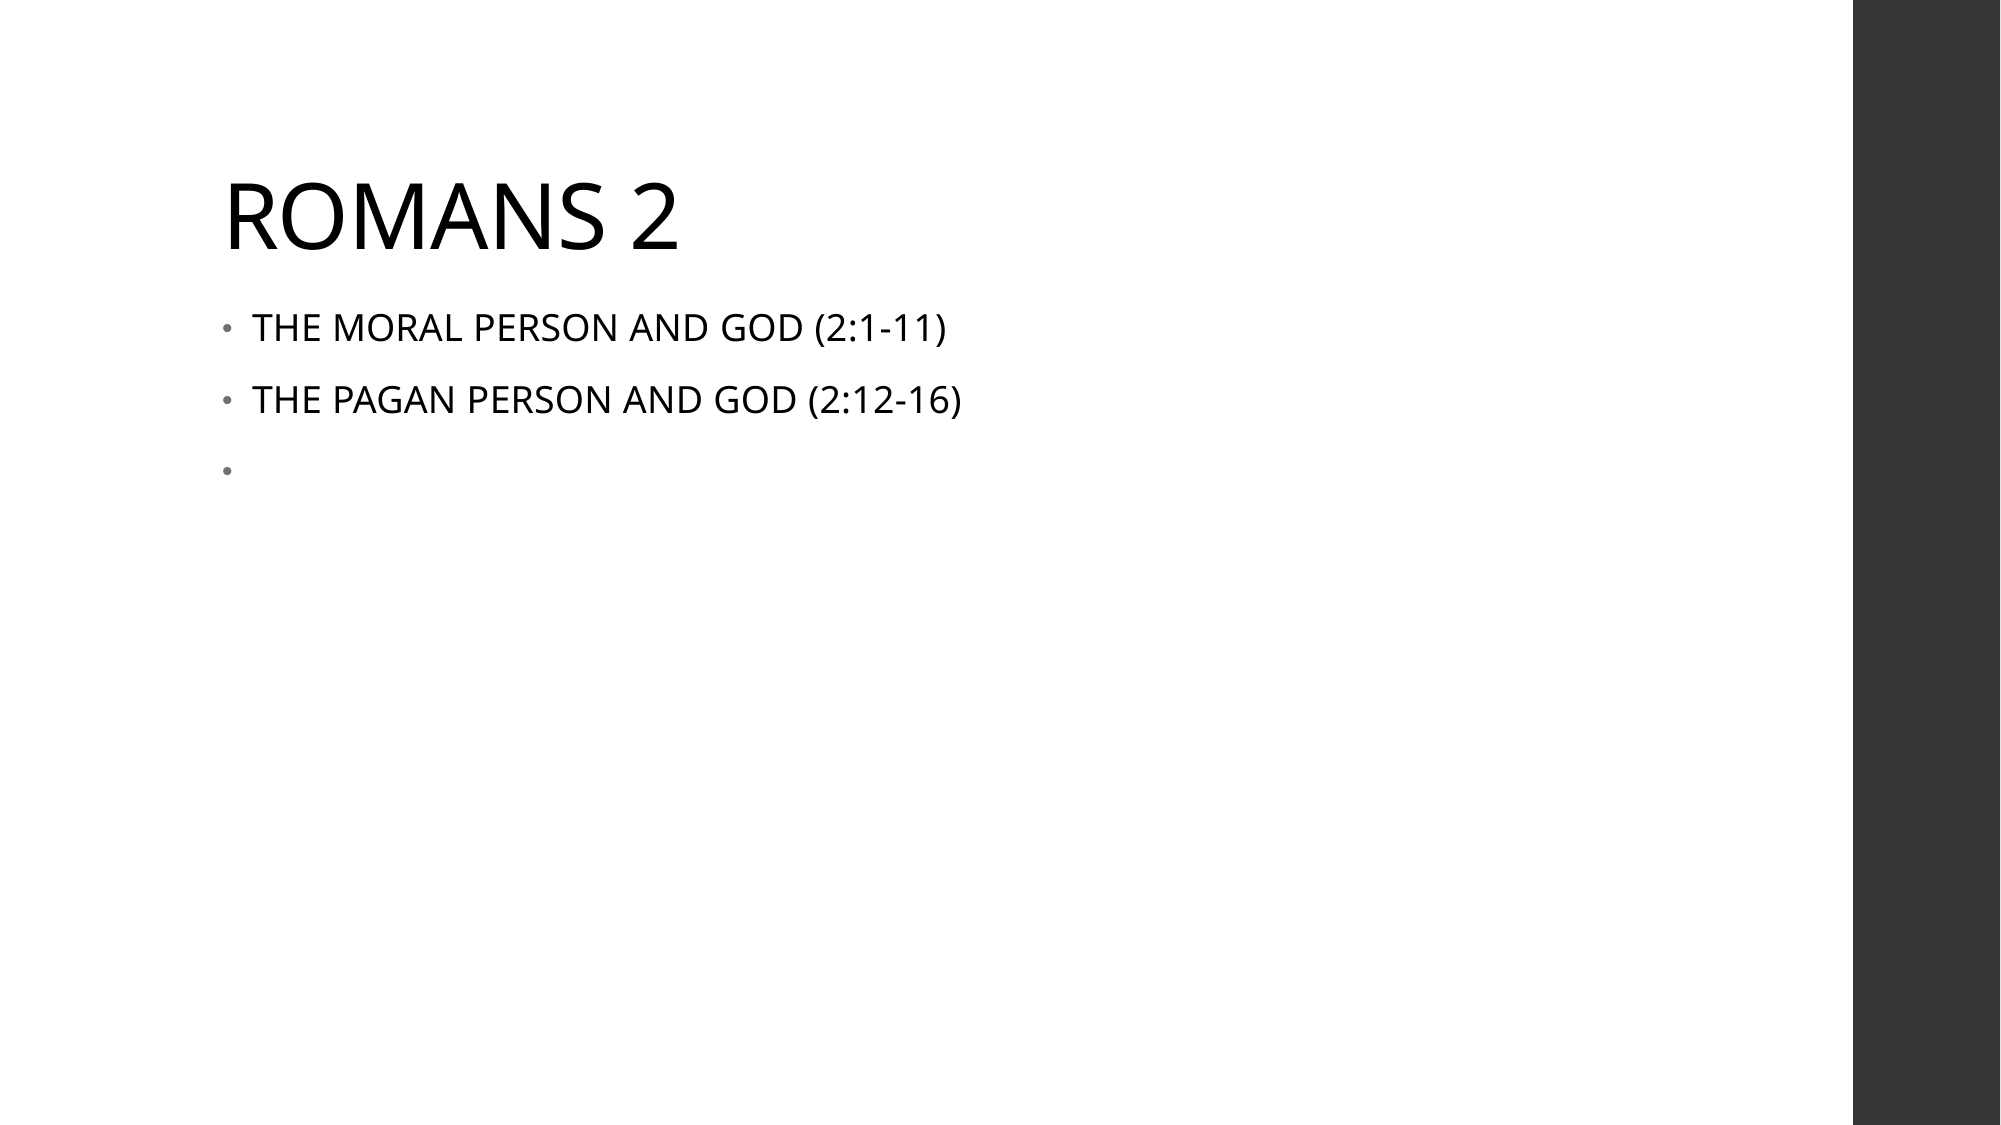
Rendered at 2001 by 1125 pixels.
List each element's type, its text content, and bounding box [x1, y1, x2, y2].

list THE MORAL PERSON AND GOD (2:1-11) THE PAGAN PERSON AND GOD (2:12-16) [206, 299, 1617, 1014]
title ROMANS 2 [206, 60, 1797, 278]
